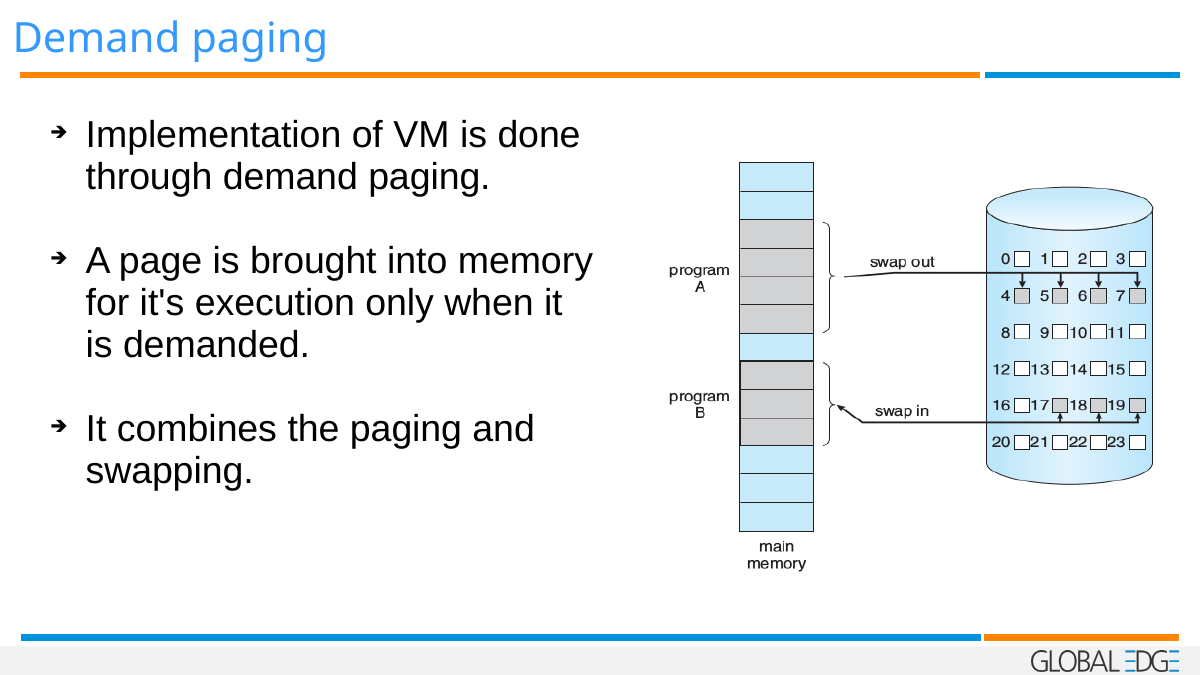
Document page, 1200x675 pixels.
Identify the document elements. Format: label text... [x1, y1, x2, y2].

title Demand paging [12, 9, 1088, 63]
picture [649, 129, 1170, 579]
picture [1031, 650, 1179, 672]
text_box Implementation of VM is done through demand paging. A page is brought into memory for it's execution only when it is demanded. It combines the paging and swapping. [35, 106, 609, 583]
